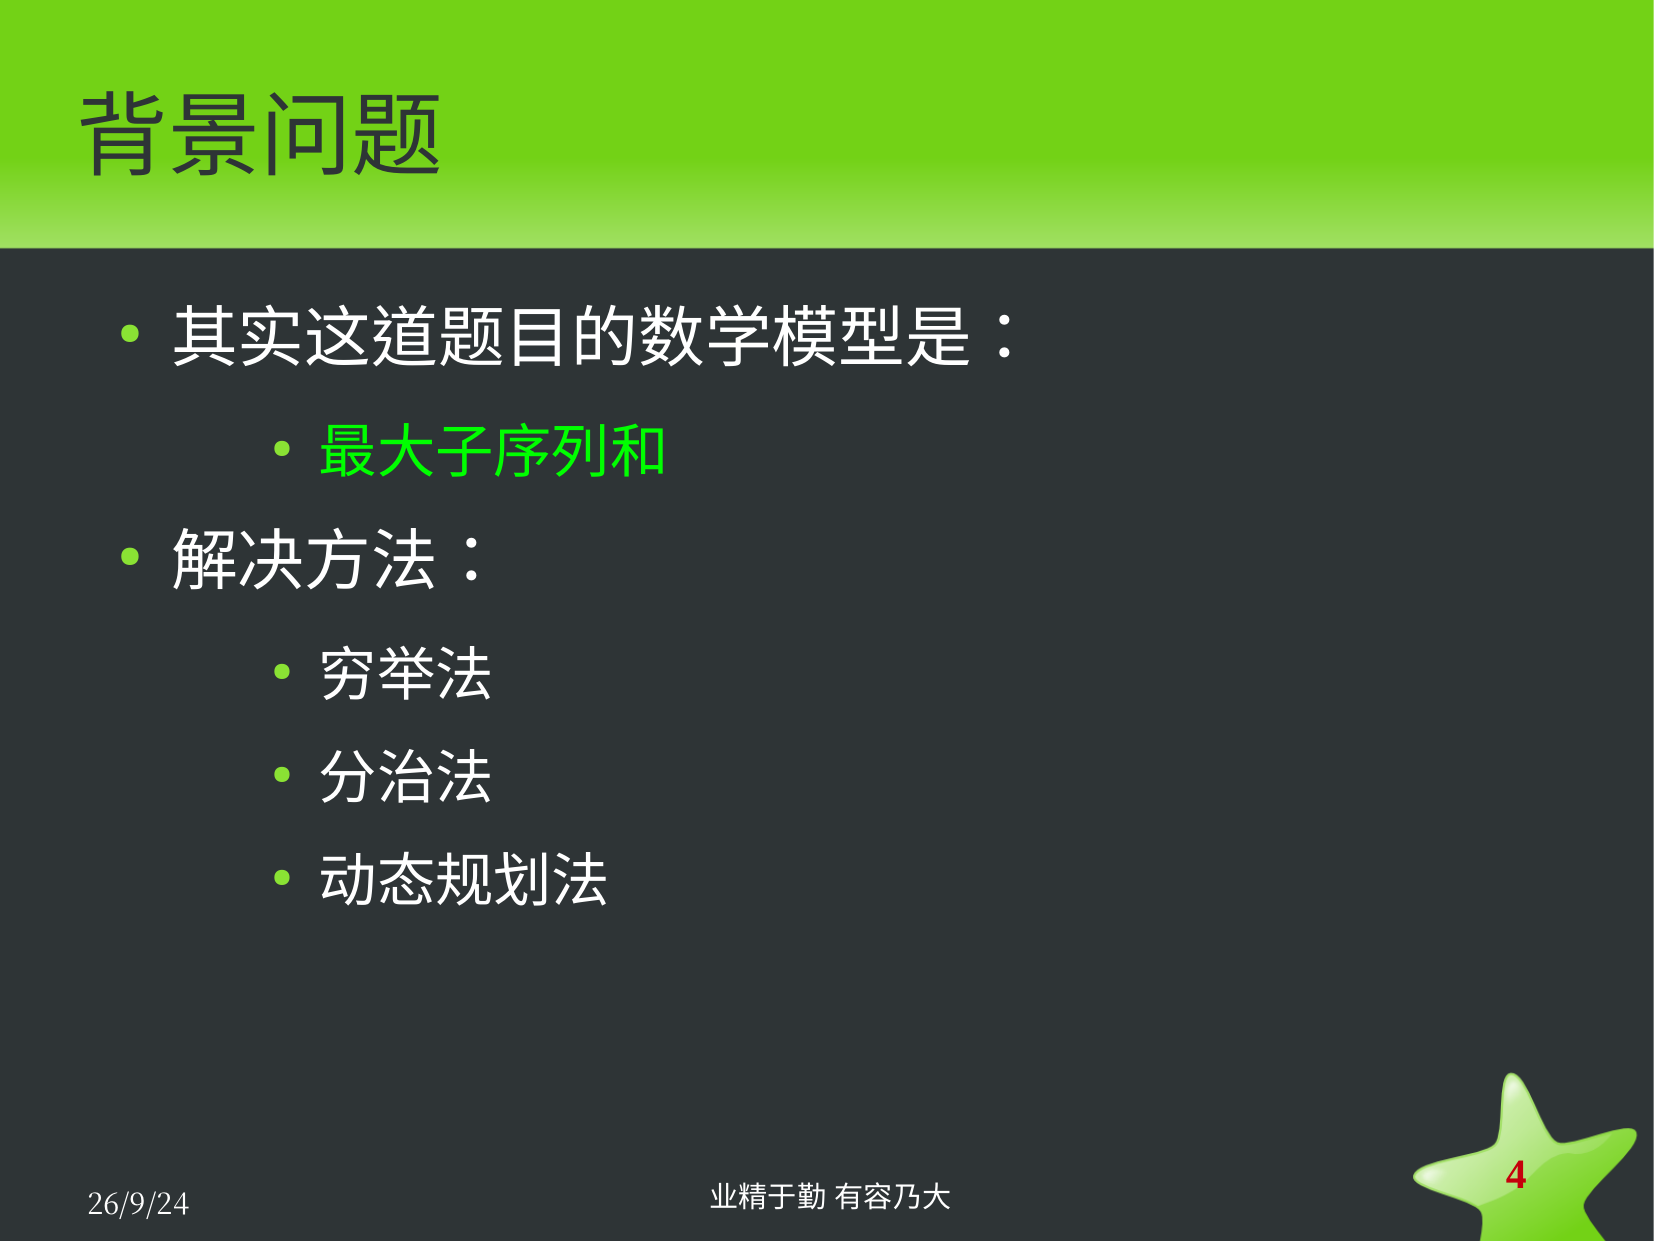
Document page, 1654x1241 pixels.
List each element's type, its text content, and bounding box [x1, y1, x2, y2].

list 其实这道题目的数学模型是： 最大子序列和 解决方法： 穷举法 分治法 动态规划法 [82, 290, 1571, 1109]
picture [0, 0, 1654, 1241]
title 背景问题 [76, 29, 1565, 237]
